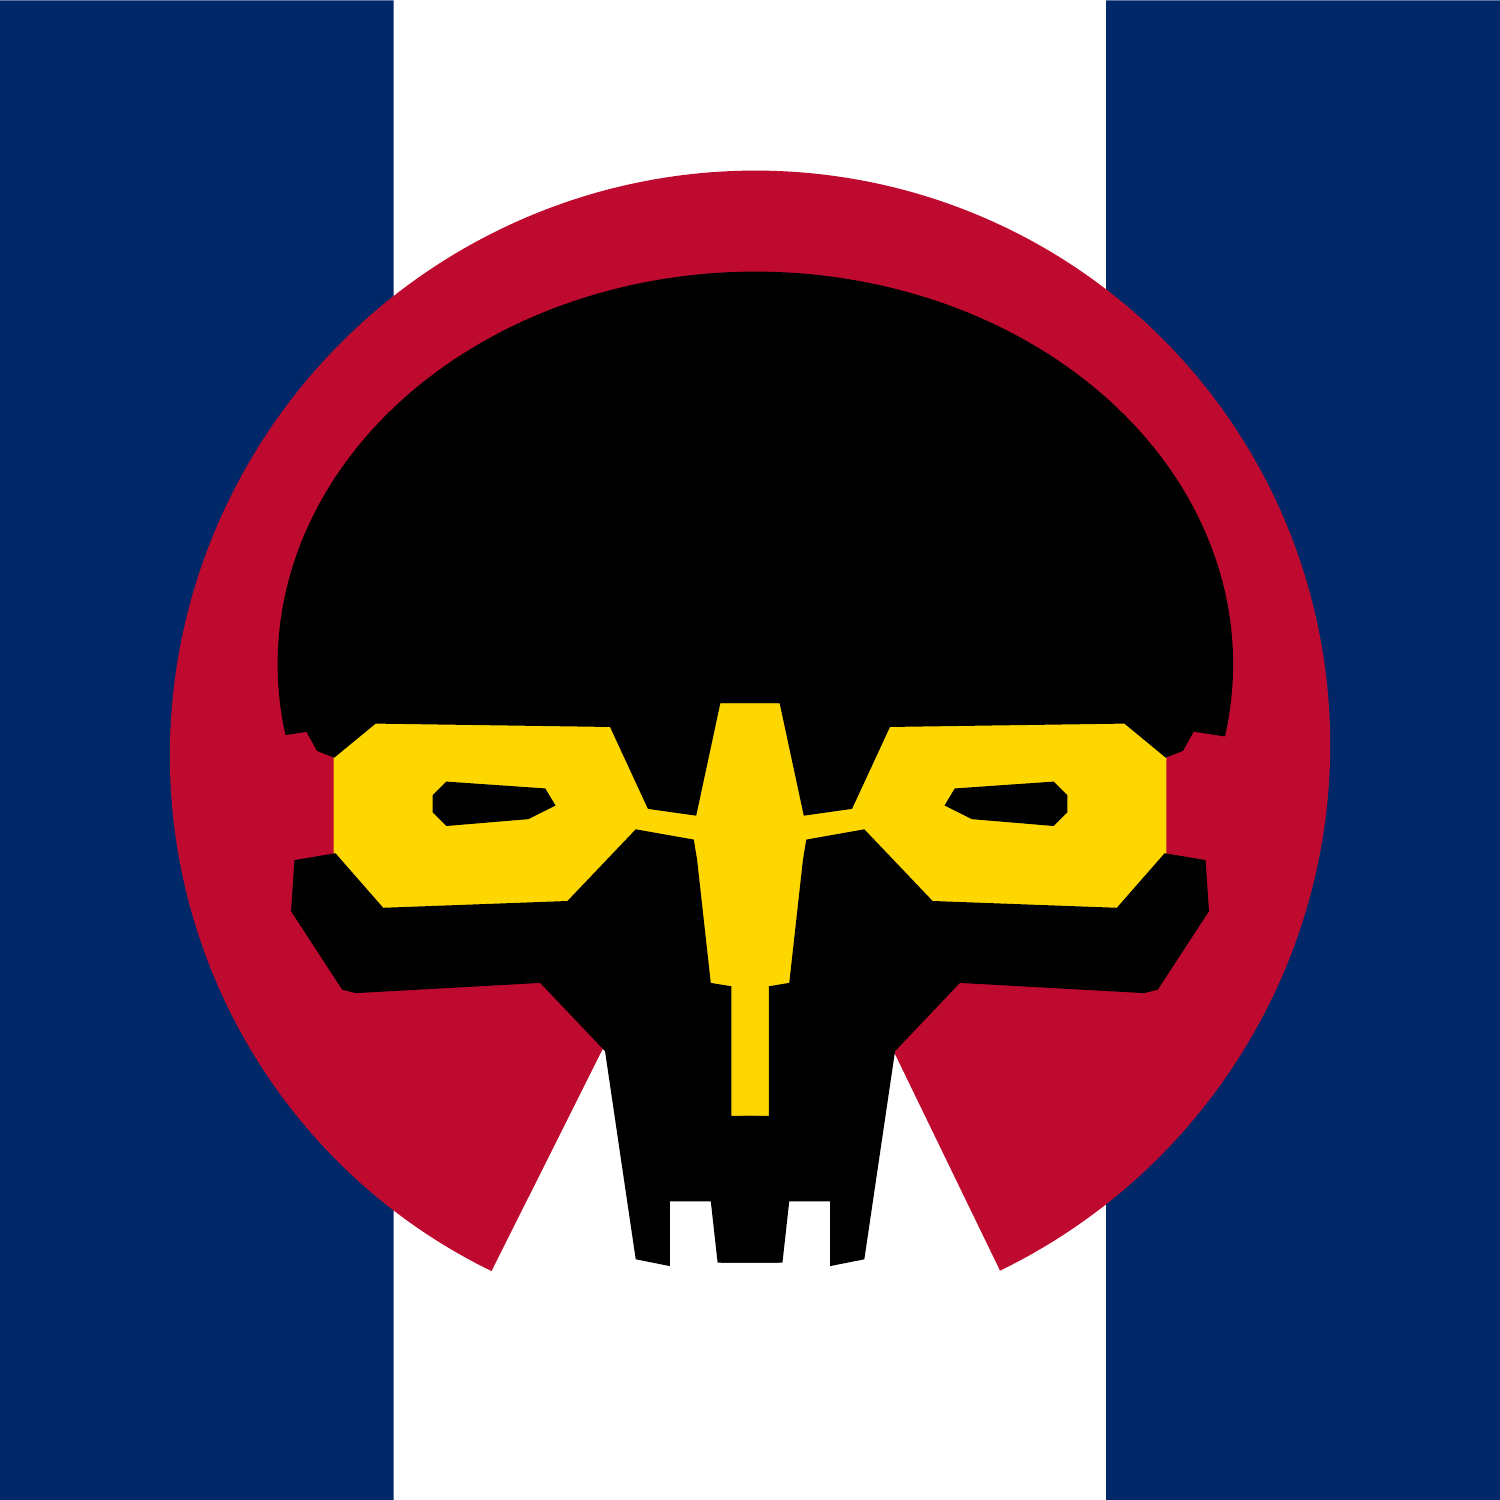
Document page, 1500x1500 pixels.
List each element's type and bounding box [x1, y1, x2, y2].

text_box [0, 0, 1500, 1500]
